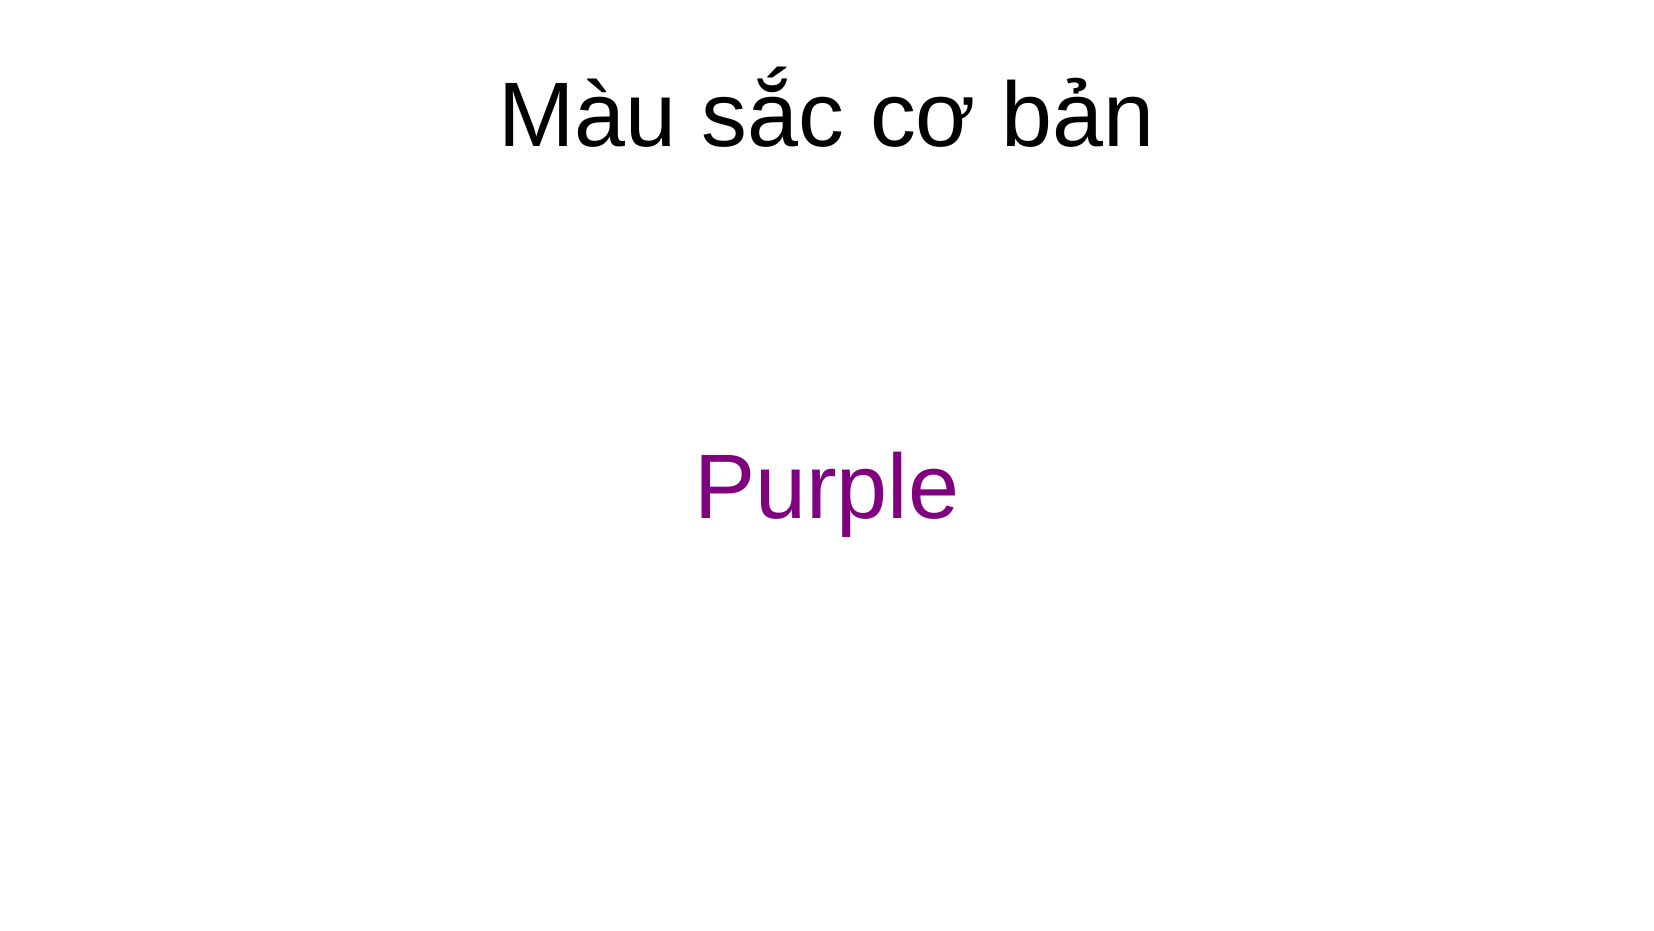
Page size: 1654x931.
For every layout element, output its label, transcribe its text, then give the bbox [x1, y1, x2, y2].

title Màu sắc cơ bản [82, 37, 1571, 193]
subtitle Purple [82, 217, 1571, 758]
